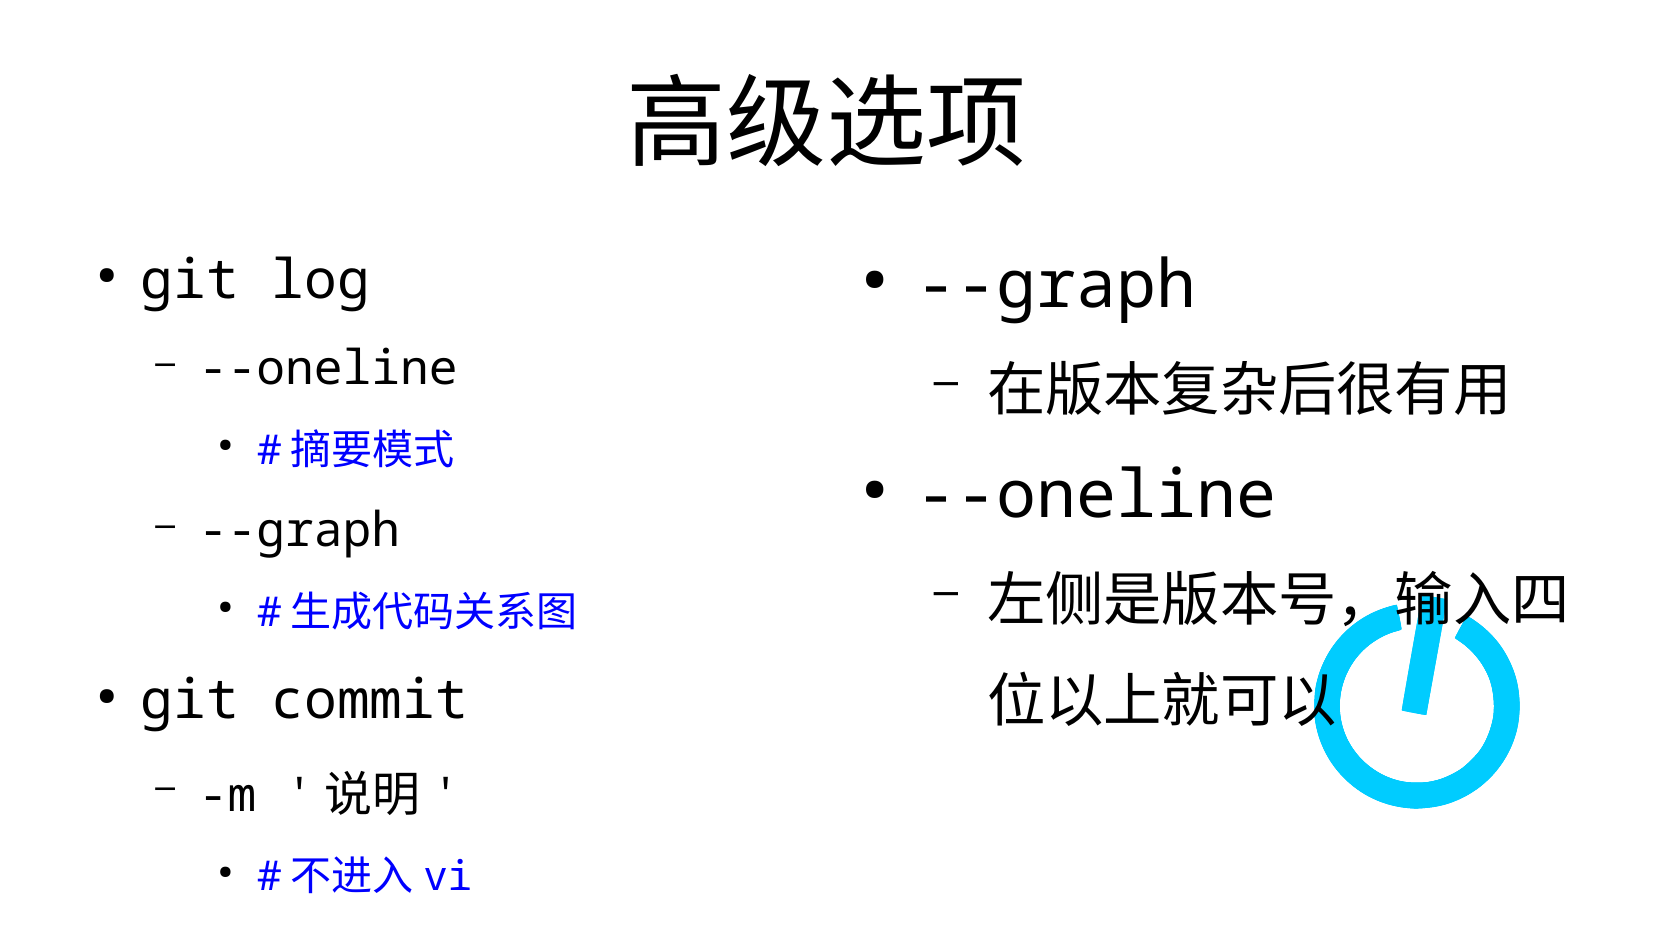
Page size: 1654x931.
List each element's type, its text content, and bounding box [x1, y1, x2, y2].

title 高级选项 [82, 37, 1571, 193]
list git log --oneline #摘要模式 --graph #生成代码关系图 git commit -m '说明' #不进入vi [82, 217, 809, 910]
list --graph 在版本复杂后很有用 --oneline 左侧是版本号，输入四位以上就可以 [845, 217, 1572, 756]
